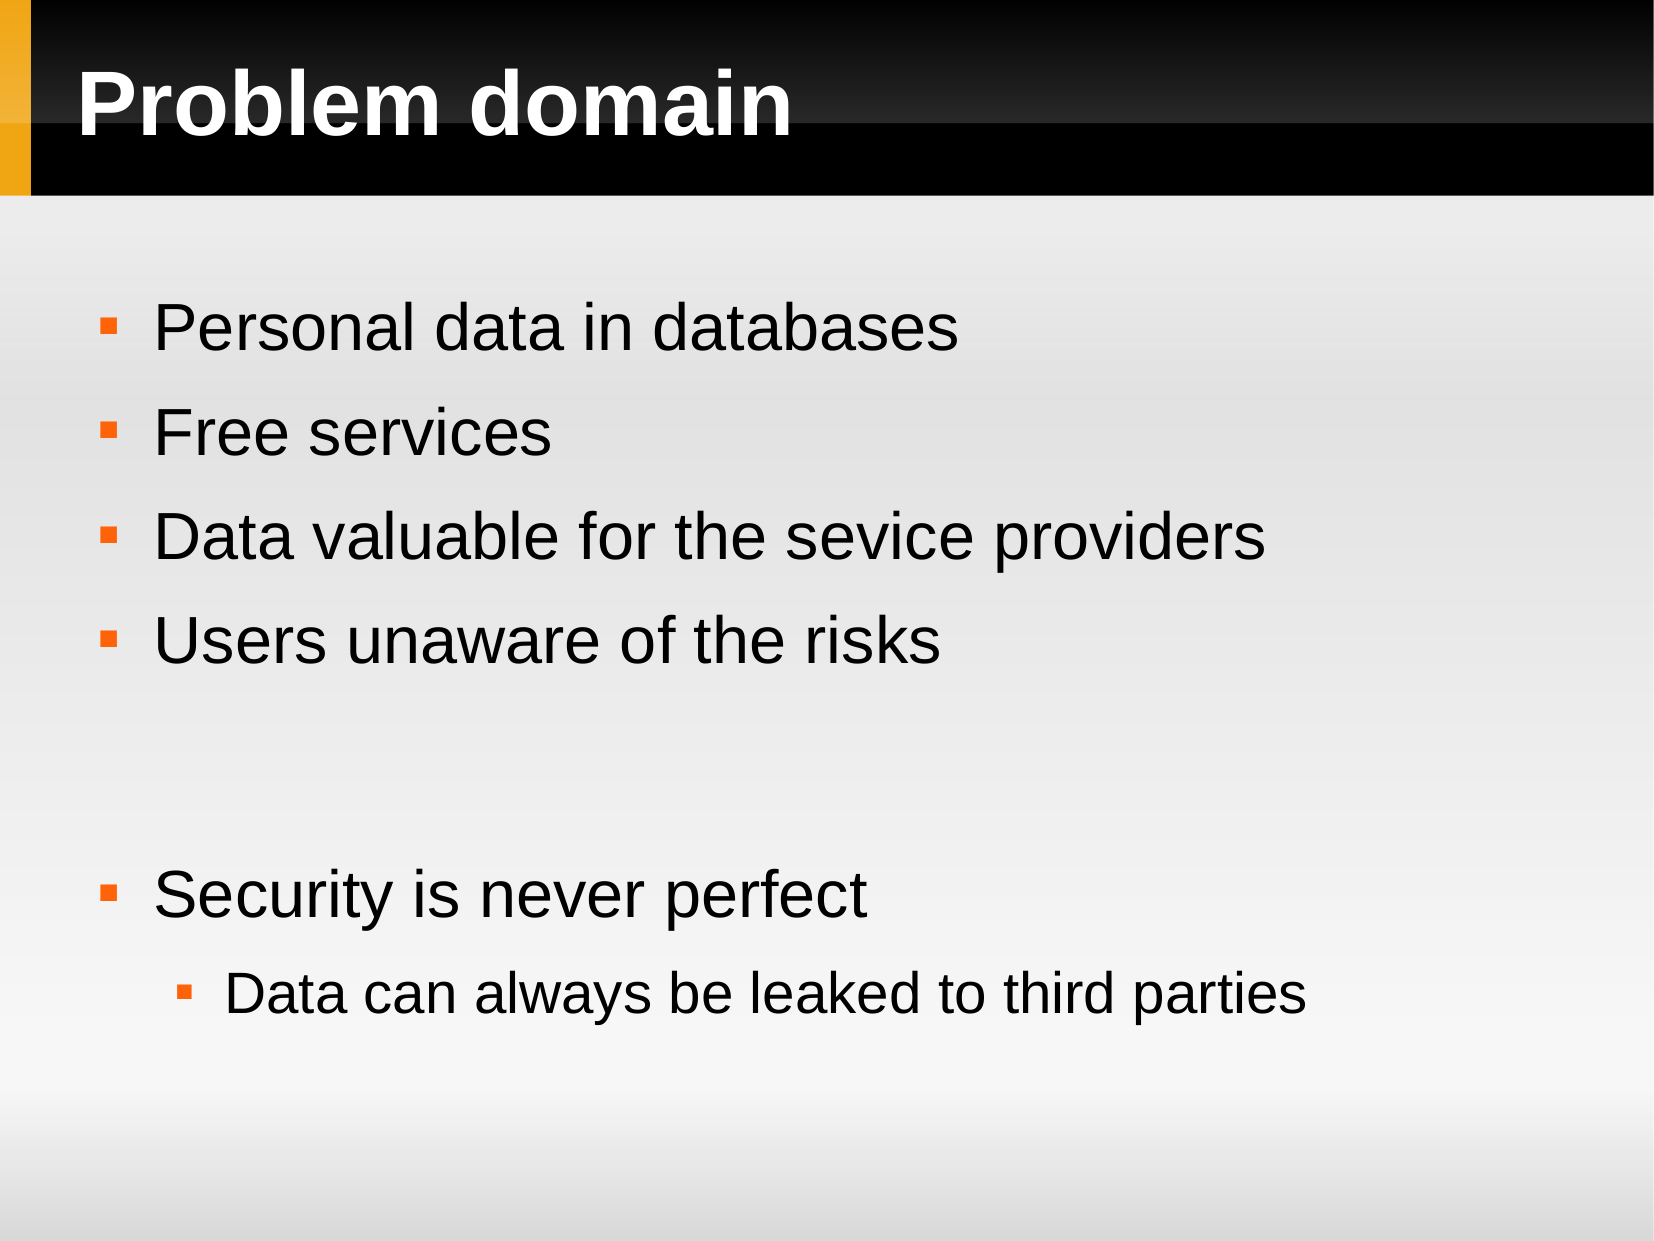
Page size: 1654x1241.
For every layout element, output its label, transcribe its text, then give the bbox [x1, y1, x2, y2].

list Personal data in databases Free services Data valuable for the sevice providers Users unaware of the risks Security is never perfect Data can always be leaked to third parties [82, 290, 1571, 1094]
picture [0, 0, 1654, 1241]
title Problem domain [76, 0, 1565, 208]
